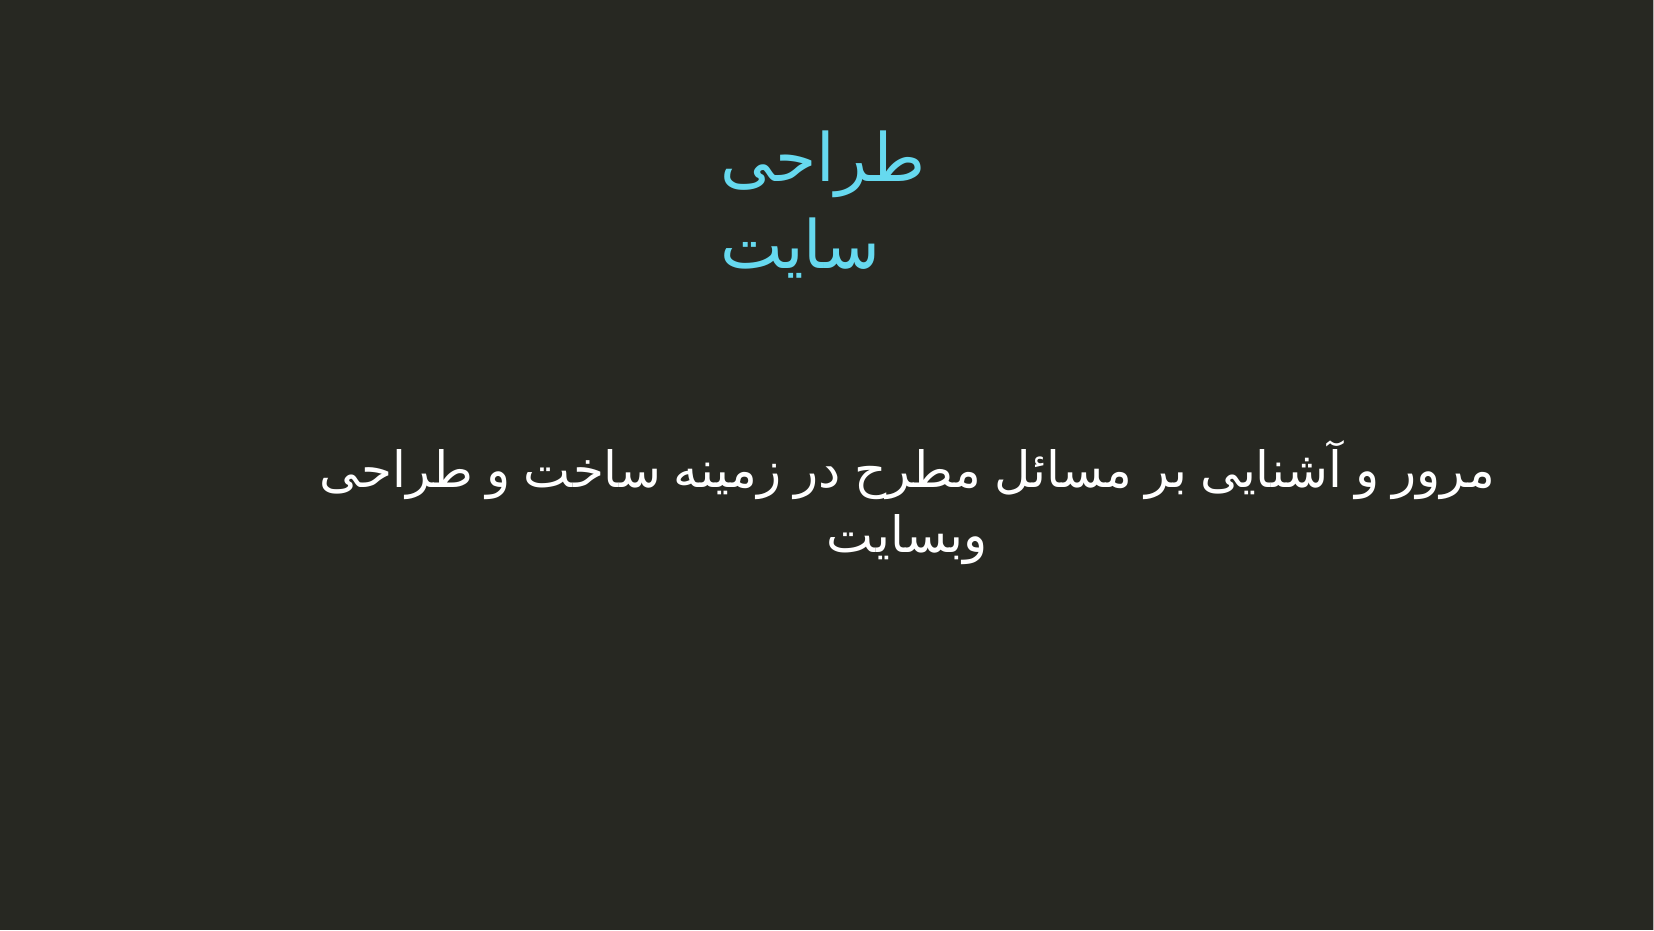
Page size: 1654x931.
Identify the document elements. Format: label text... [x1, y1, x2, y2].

title طراحی سایت [720, 105, 1066, 314]
text_box مرور و آشنایی بر مسائل مطرح در زمینه ساخت و طراحی وبسایت [300, 435, 1516, 606]
